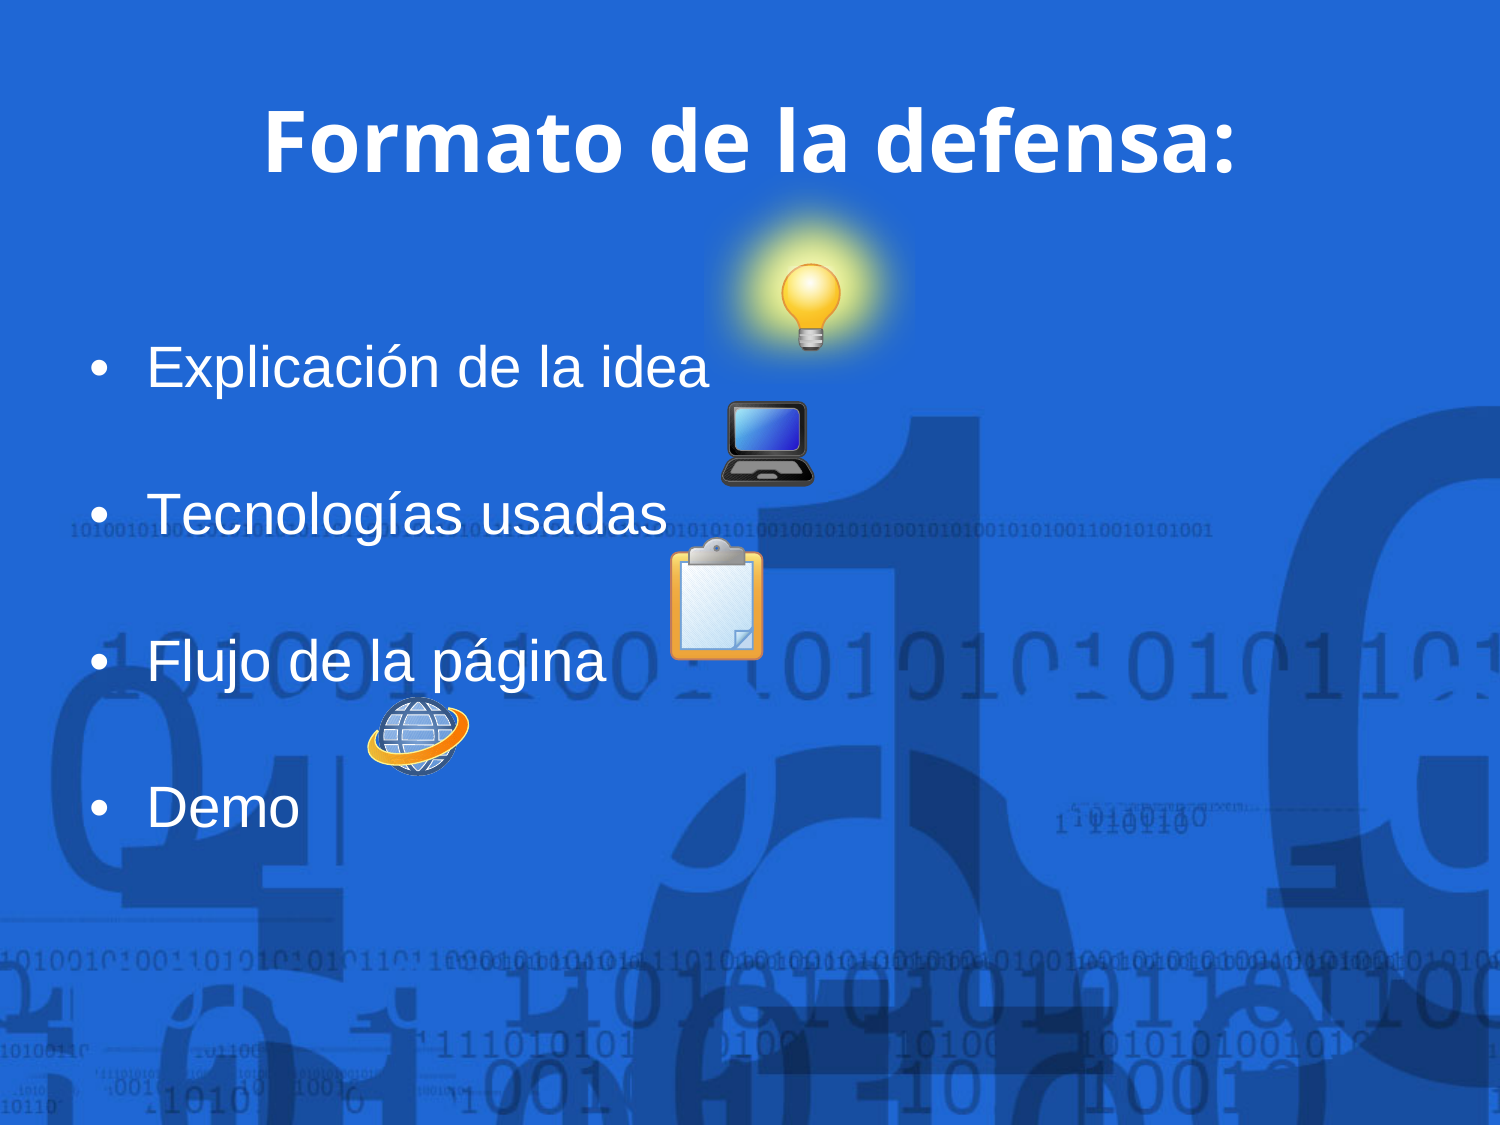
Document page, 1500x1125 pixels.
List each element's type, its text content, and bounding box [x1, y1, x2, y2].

title Formato de la defensa: [75, 45, 1426, 233]
list Explicación de la idea Tecnologías usadas Flujo de la página Demo [75, 262, 1426, 870]
picture [0, 0, 1500, 1125]
